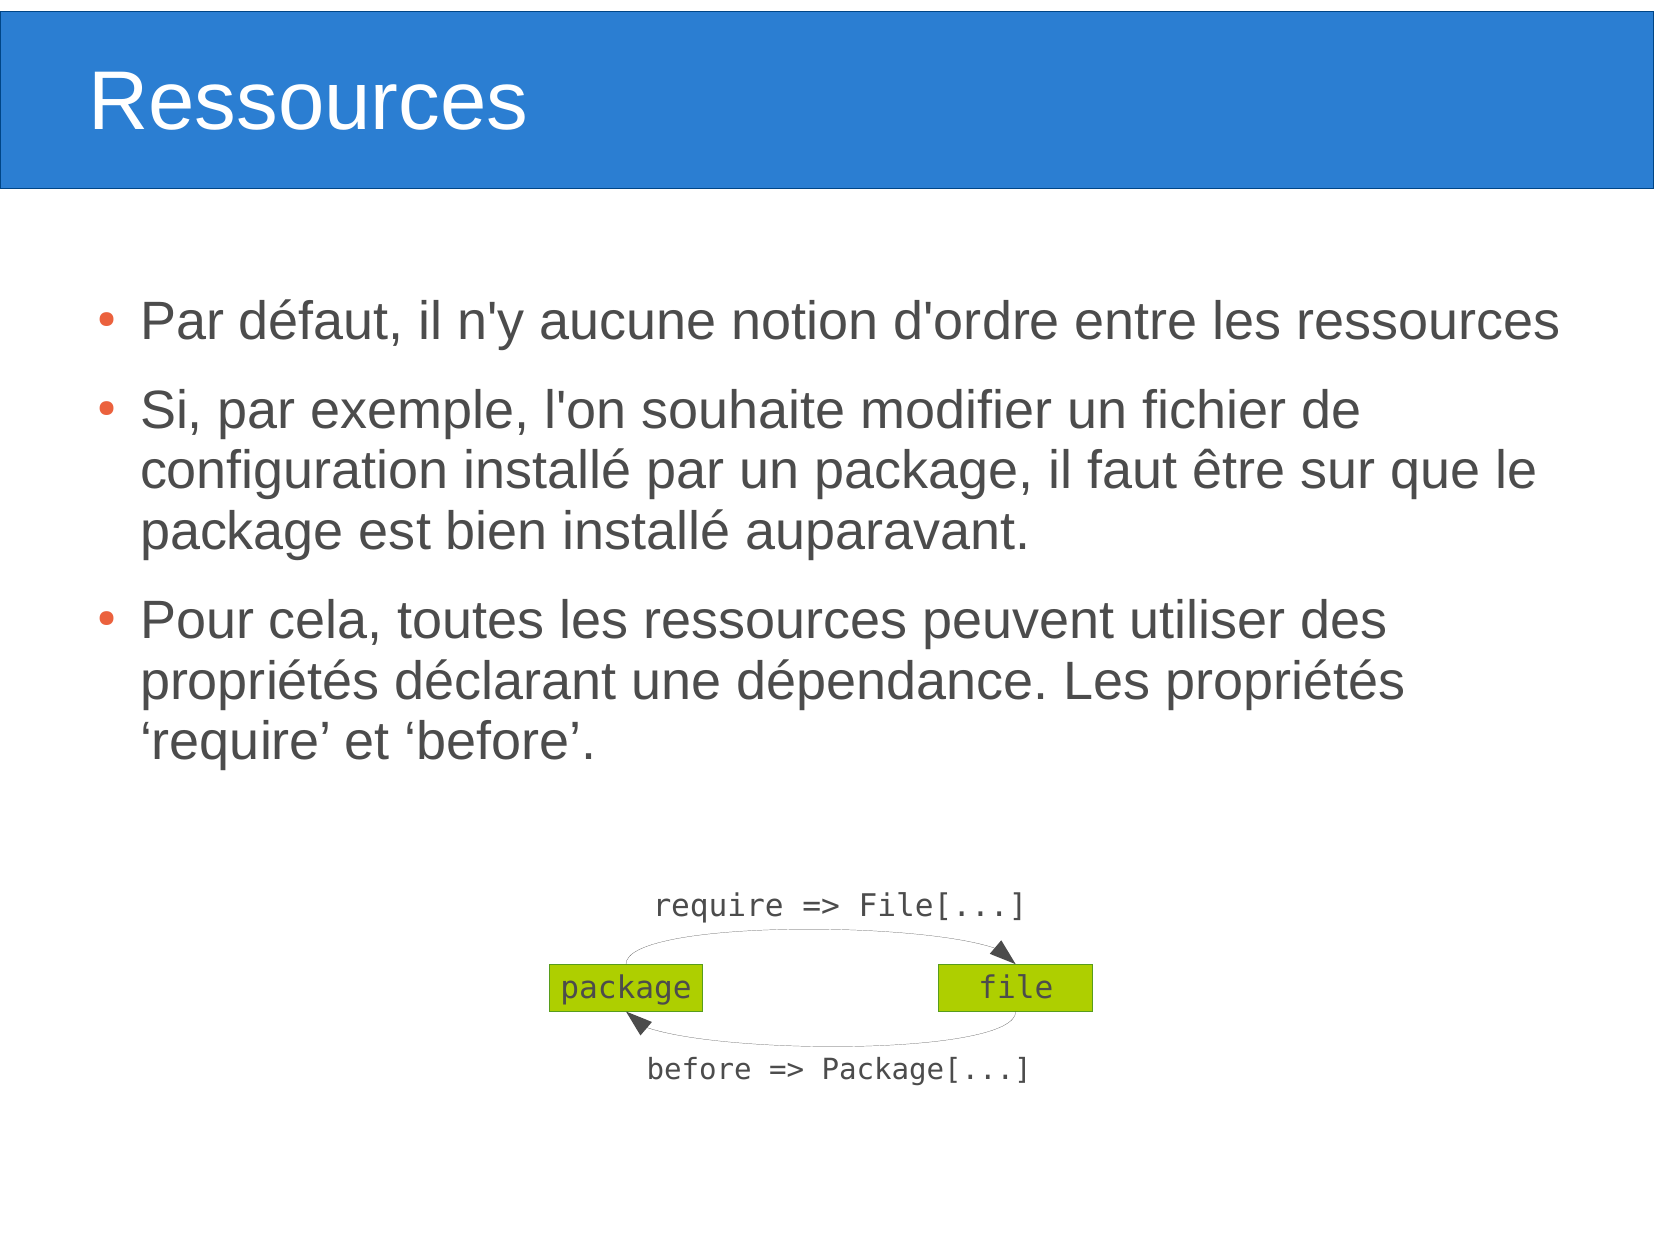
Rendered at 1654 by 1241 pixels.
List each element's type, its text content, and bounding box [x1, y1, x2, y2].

title Ressources [0, 11, 1654, 189]
text_box before => Package[...] [631, 1044, 1052, 1095]
list Par défaut, il n'y aucune notion d'ordre entre les ressources Si, par exemple, l'on souhaite modifier un fichier de configuration installé par un package, il faut être sur que le package est bien installé auparavant. Pour cela, toutes les ressources peuvent utiliser des propriétés déclarant une dépendance. Les propriétés ‘require’ et ‘before’. [82, 290, 1571, 827]
text_box require => File[...] [637, 879, 1052, 932]
text_box file [938, 964, 1093, 1012]
text_box package [549, 964, 703, 1012]
